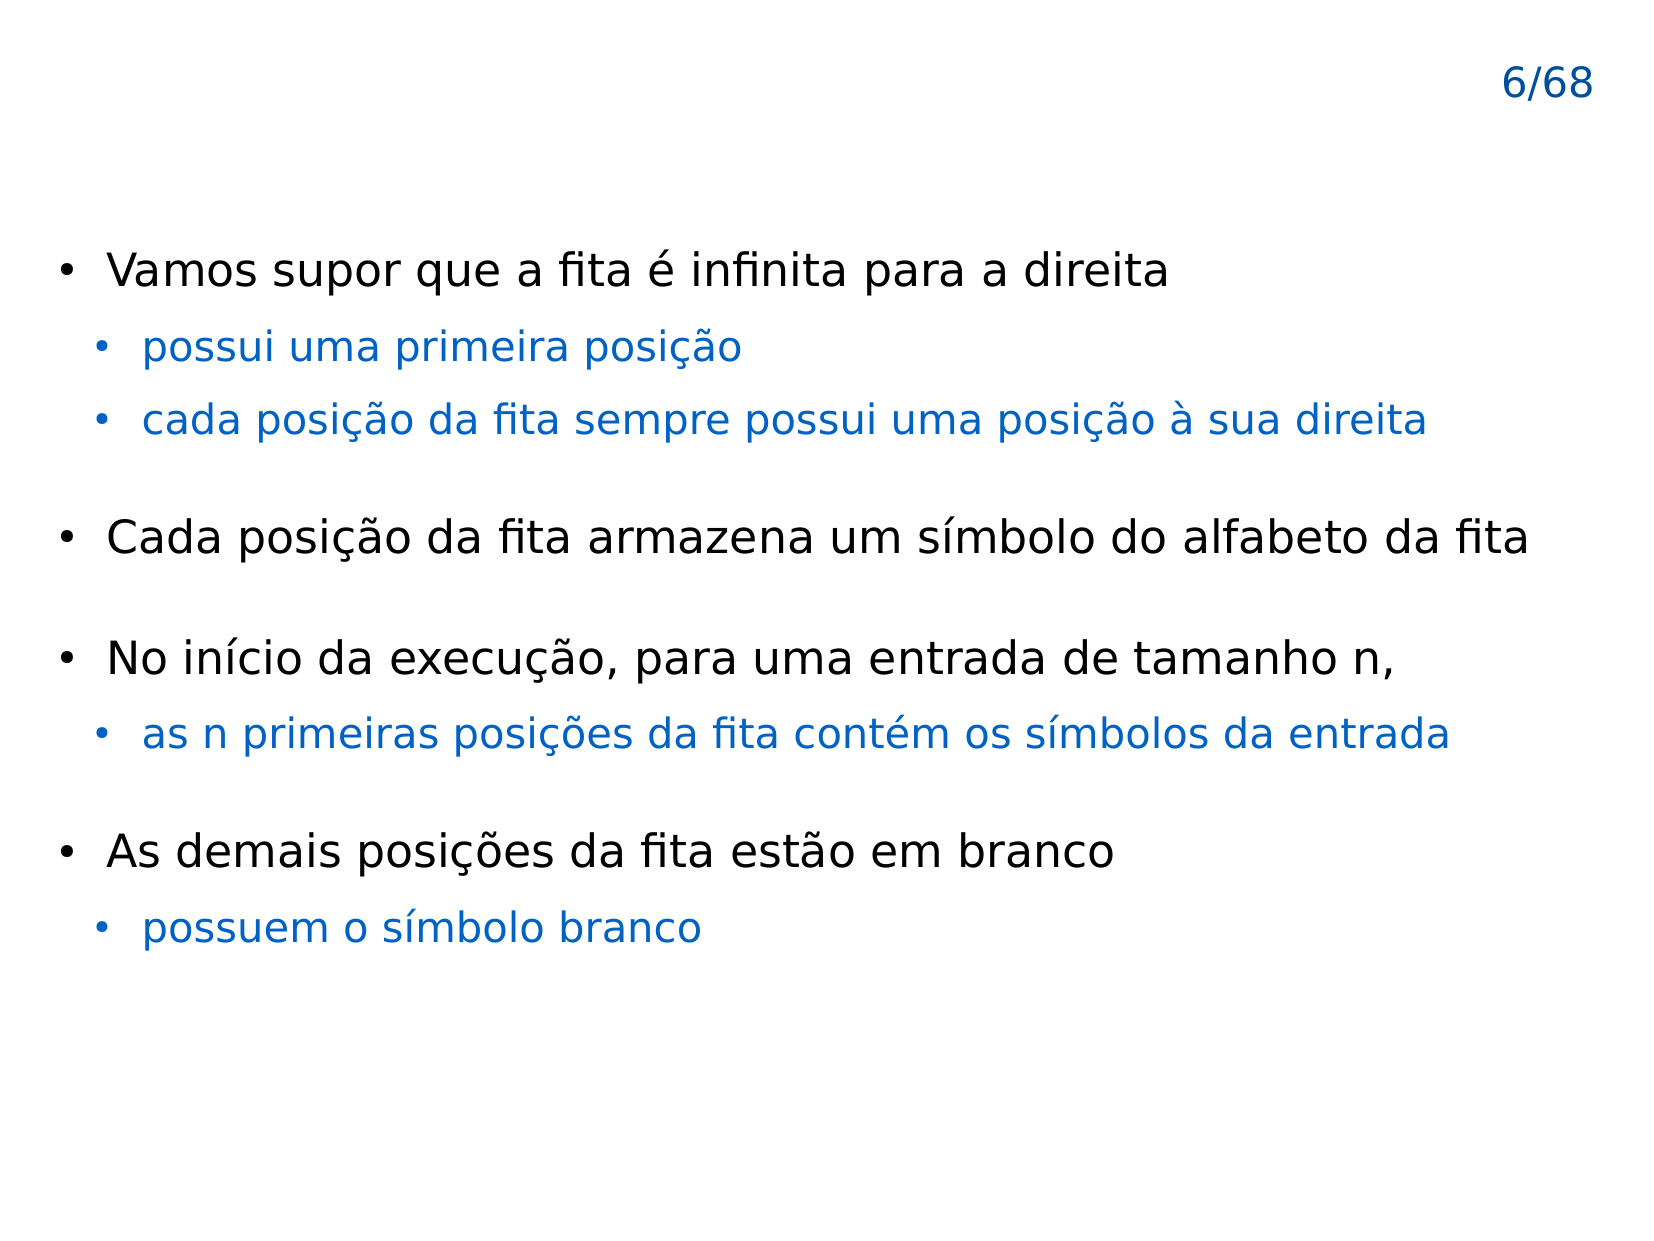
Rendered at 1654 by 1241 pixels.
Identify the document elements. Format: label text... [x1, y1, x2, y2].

list Vamos supor que a fita é infinita para a direita possui uma primeira posição cada posição da fita sempre possui uma posição à sua direita Cada posição da fita armazena um símbolo do alfabeto da fita No início da execução, para uma entrada de tamanho n, as n primeiras posições da fita contém os símbolos da entrada As demais posições da fita estão em branco possuem o símbolo branco [59, 236, 1595, 1182]
